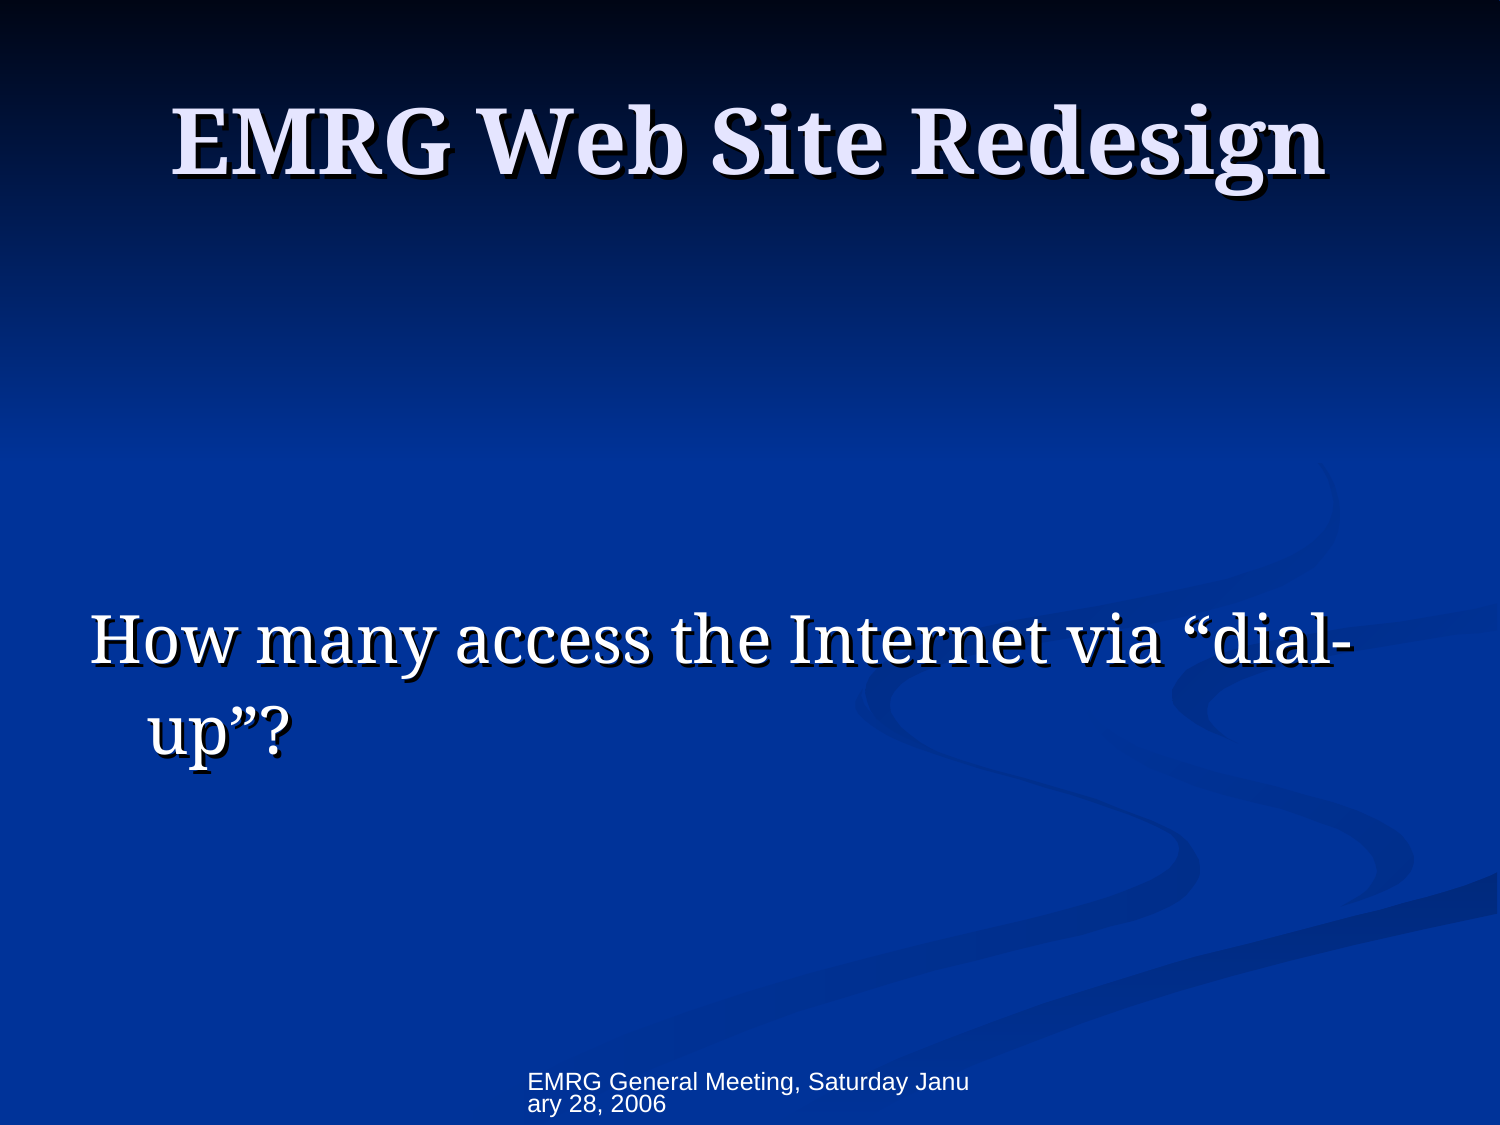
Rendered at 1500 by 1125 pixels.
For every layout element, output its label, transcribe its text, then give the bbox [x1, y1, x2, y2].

list How many access the Internet via “dial-up”? [75, 262, 1426, 1006]
title EMRG Web Site Redesign [75, 45, 1426, 233]
